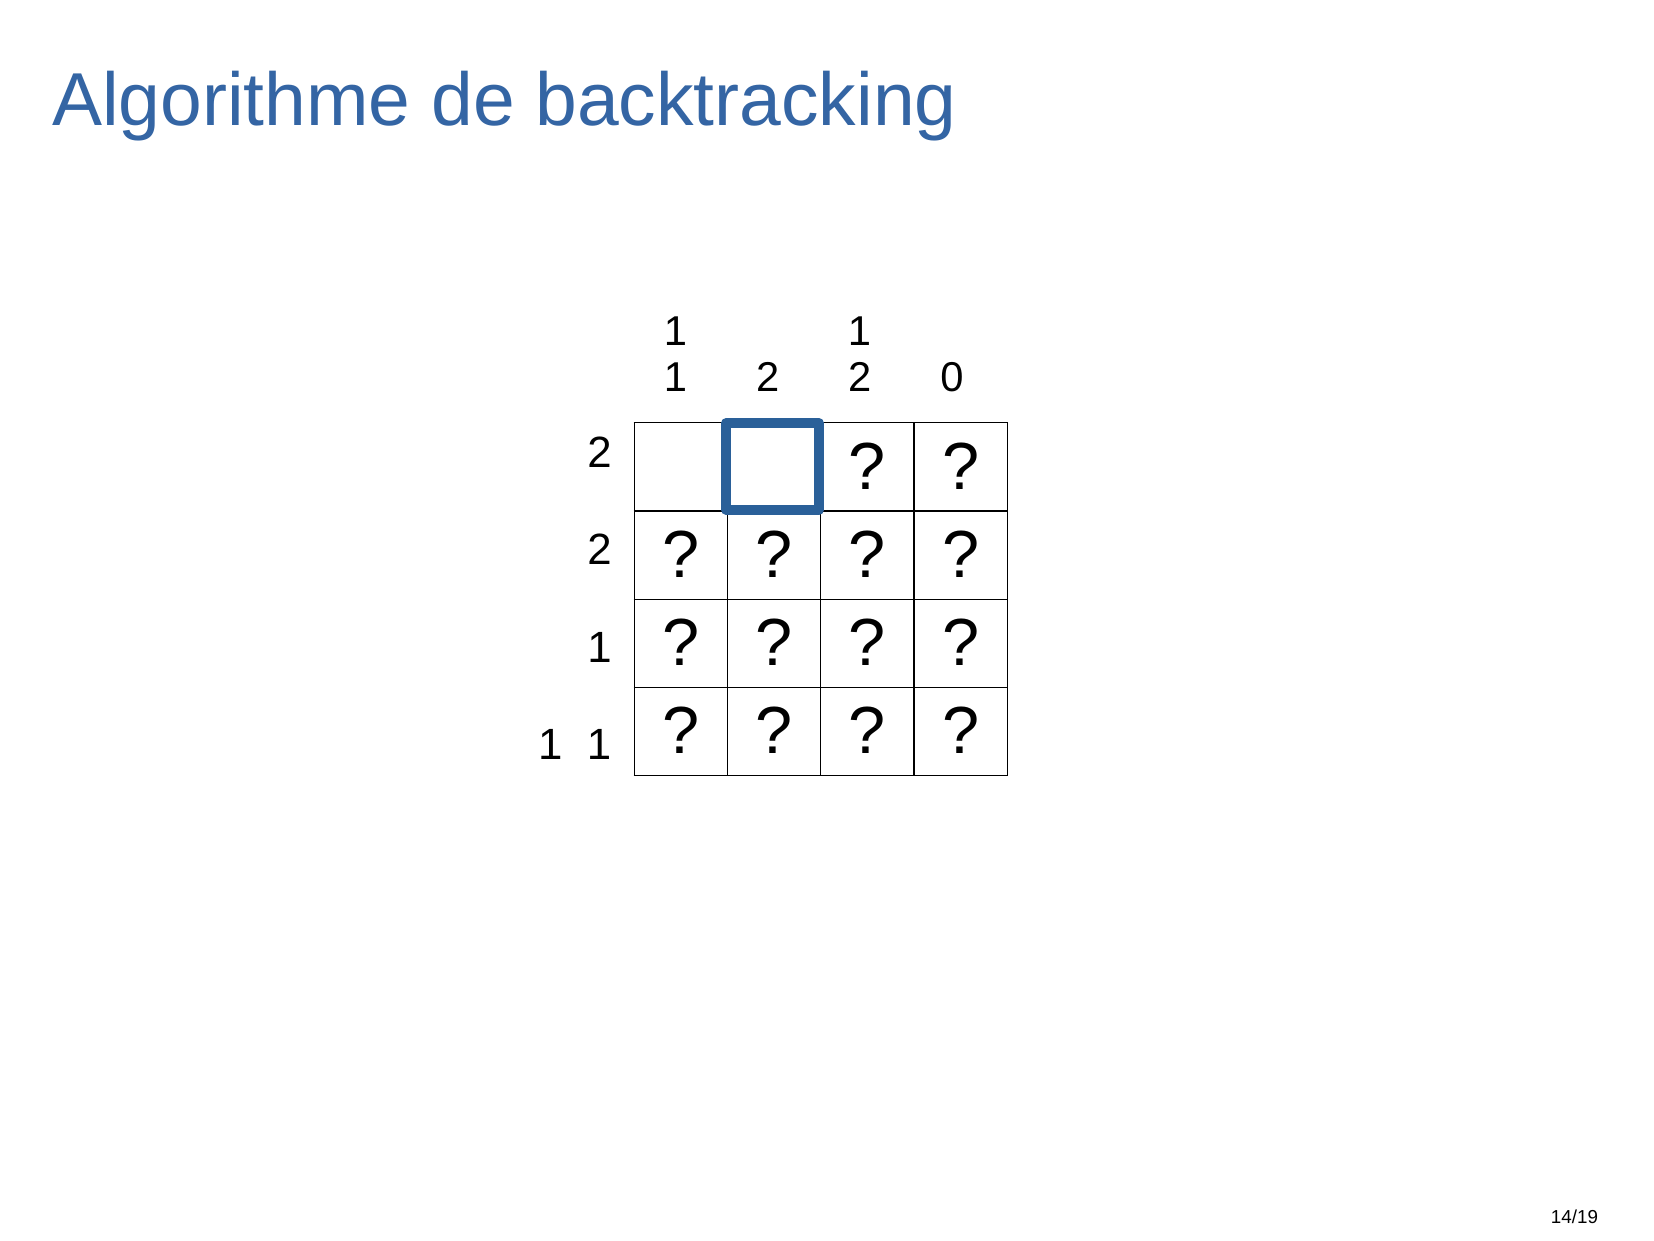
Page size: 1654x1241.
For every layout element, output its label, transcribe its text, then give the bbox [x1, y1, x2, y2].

table_cell ? [728, 515, 820, 599]
table_cell ? [915, 600, 1007, 687]
text_box Algorithme de backtracking [37, 50, 976, 151]
table_header ? [824, 423, 913, 510]
table_cell ? [728, 688, 820, 775]
table_cell ? [728, 600, 820, 687]
table_cell ? [821, 512, 913, 599]
table_header [635, 423, 721, 510]
table_cell ? [635, 600, 727, 687]
table_cell ? [915, 512, 1007, 599]
table_cell ? [821, 688, 913, 775]
table_header ? [915, 423, 1007, 510]
text_box 14/19 [1536, 1198, 1613, 1235]
table_cell ? [635, 512, 727, 599]
table_header [731, 428, 814, 505]
text_box 2 2 1 1 1 [523, 420, 633, 826]
table_cell ? [915, 688, 1007, 775]
table_cell ? [635, 688, 727, 775]
table_cell ? [821, 600, 913, 687]
text_box 1 1 1 2 2 0 [637, 300, 992, 408]
